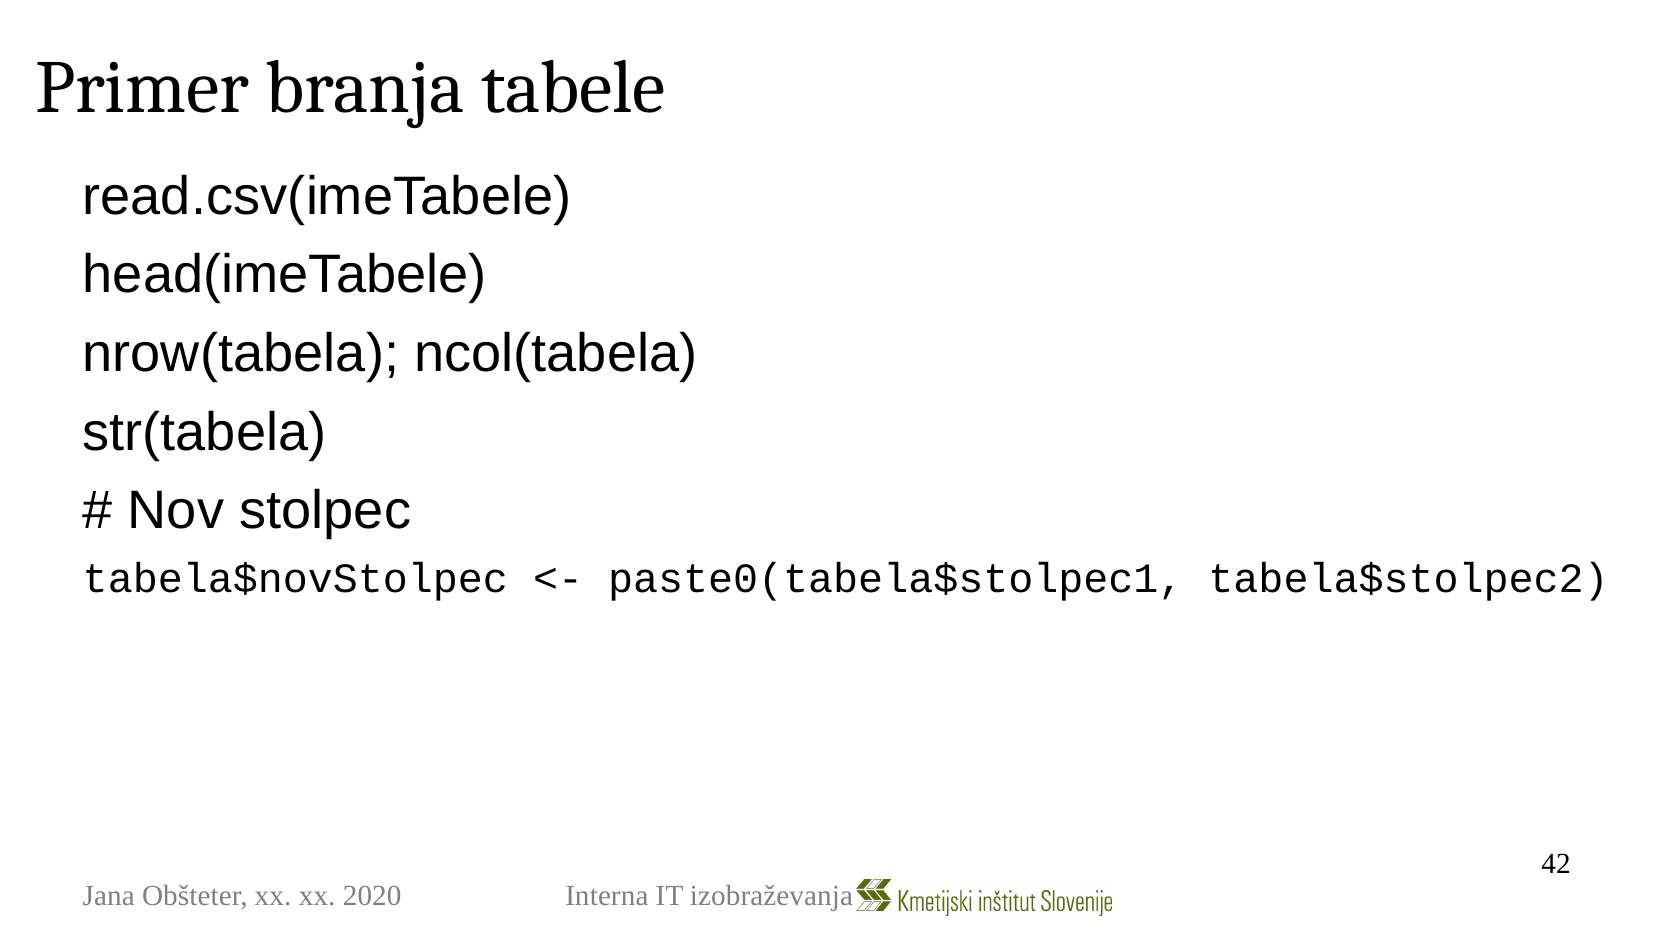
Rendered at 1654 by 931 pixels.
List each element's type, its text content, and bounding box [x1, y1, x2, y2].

picture [856, 879, 1112, 916]
title Primer branja tabele [35, 21, 1524, 154]
list read.csv(imeTabele) head(imeTabele) nrow(tabela); ncol(tabela) str(tabela) # Nov stolpec tabela$novStolpec <- paste0(tabela$stolpec1, tabela$stolpec2) [82, 165, 1642, 827]
